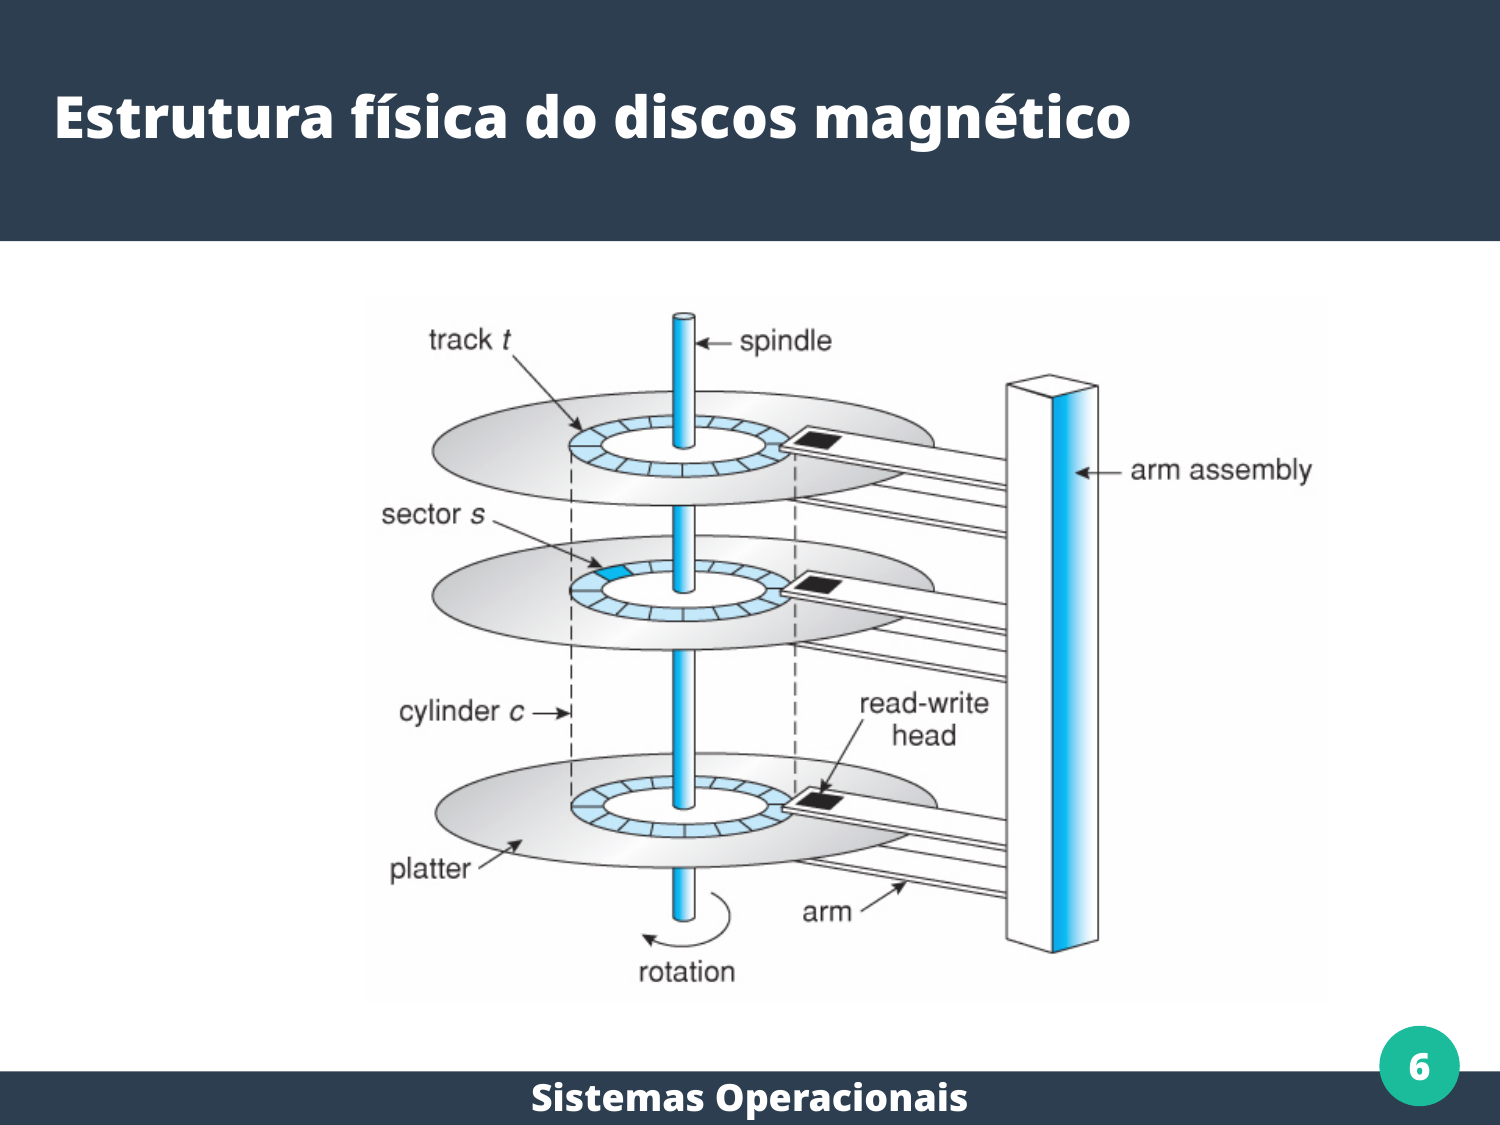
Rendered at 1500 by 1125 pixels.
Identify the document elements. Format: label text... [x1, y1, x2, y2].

title Estrutura física do discos magnético [53, 44, 1447, 188]
picture [366, 297, 1329, 1004]
